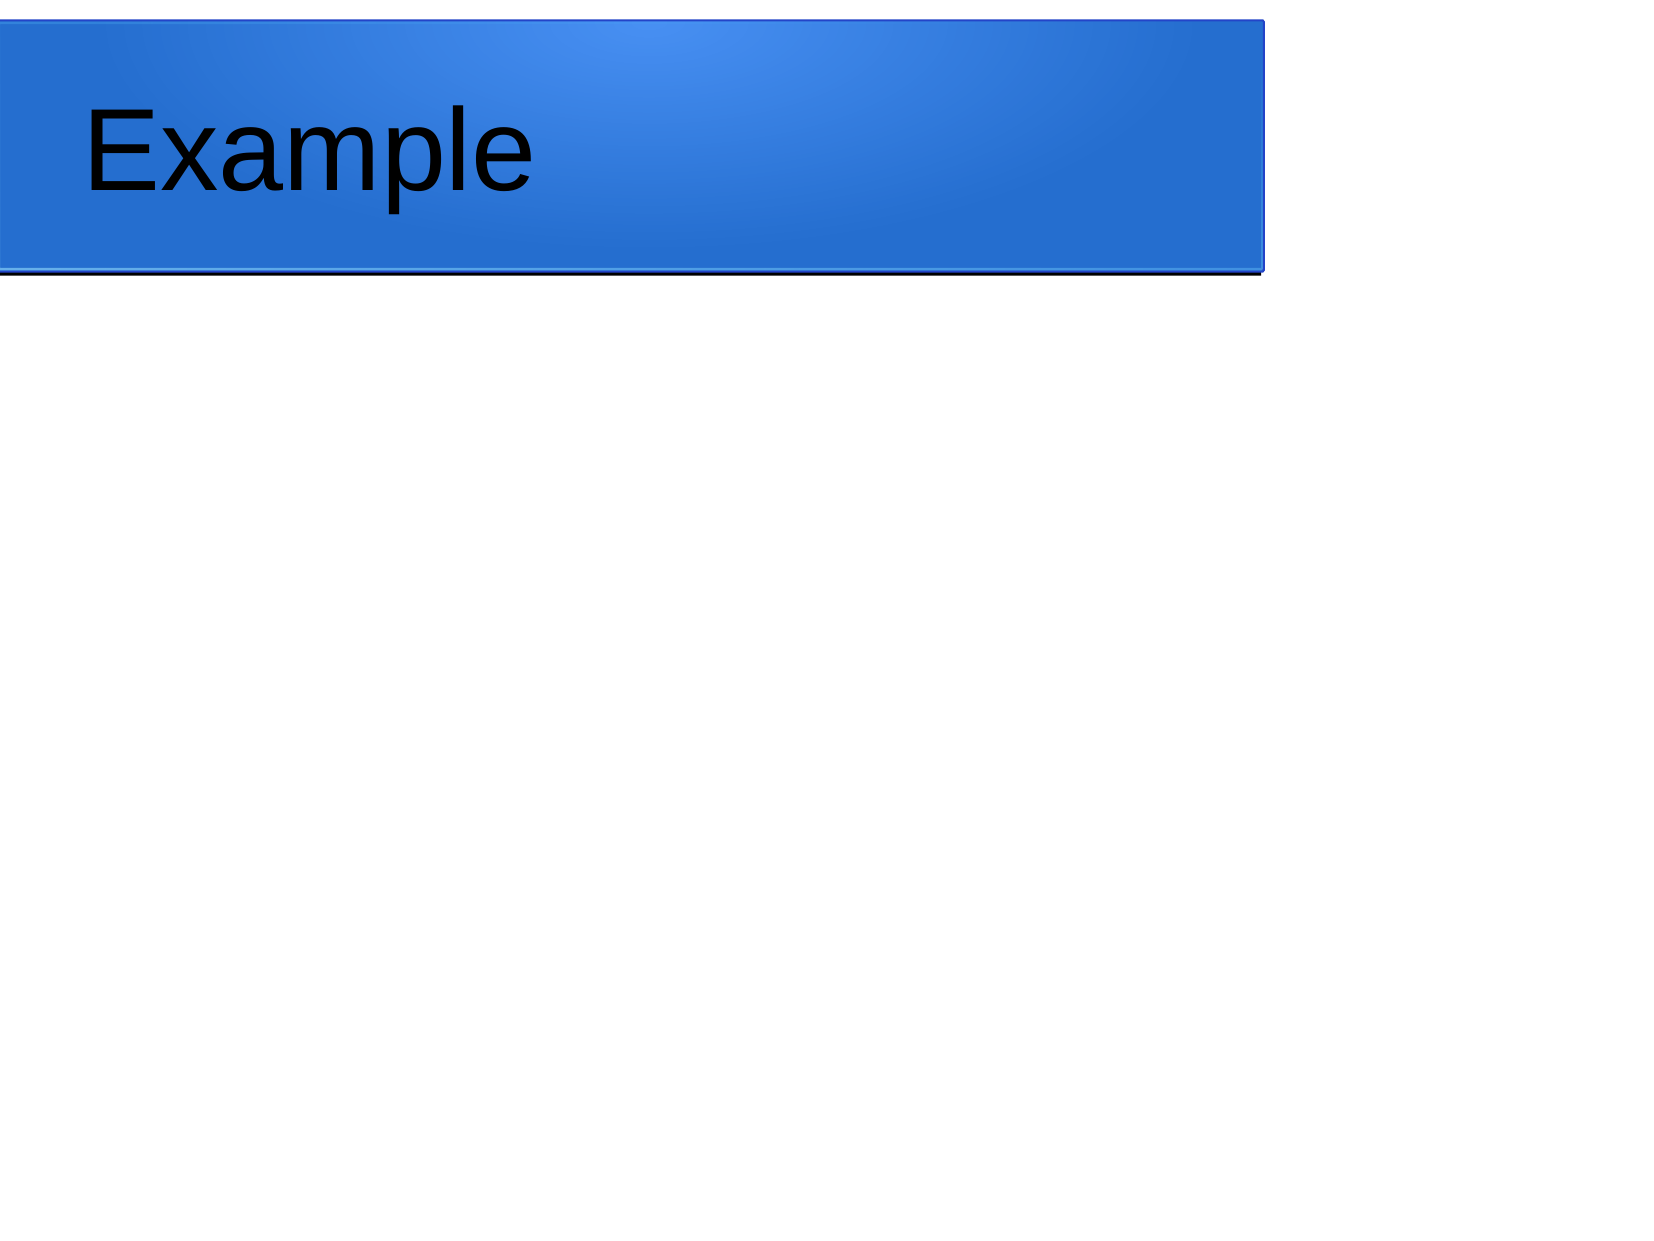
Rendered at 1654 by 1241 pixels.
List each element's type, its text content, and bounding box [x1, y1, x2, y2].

title Example [82, 47, 1235, 252]
